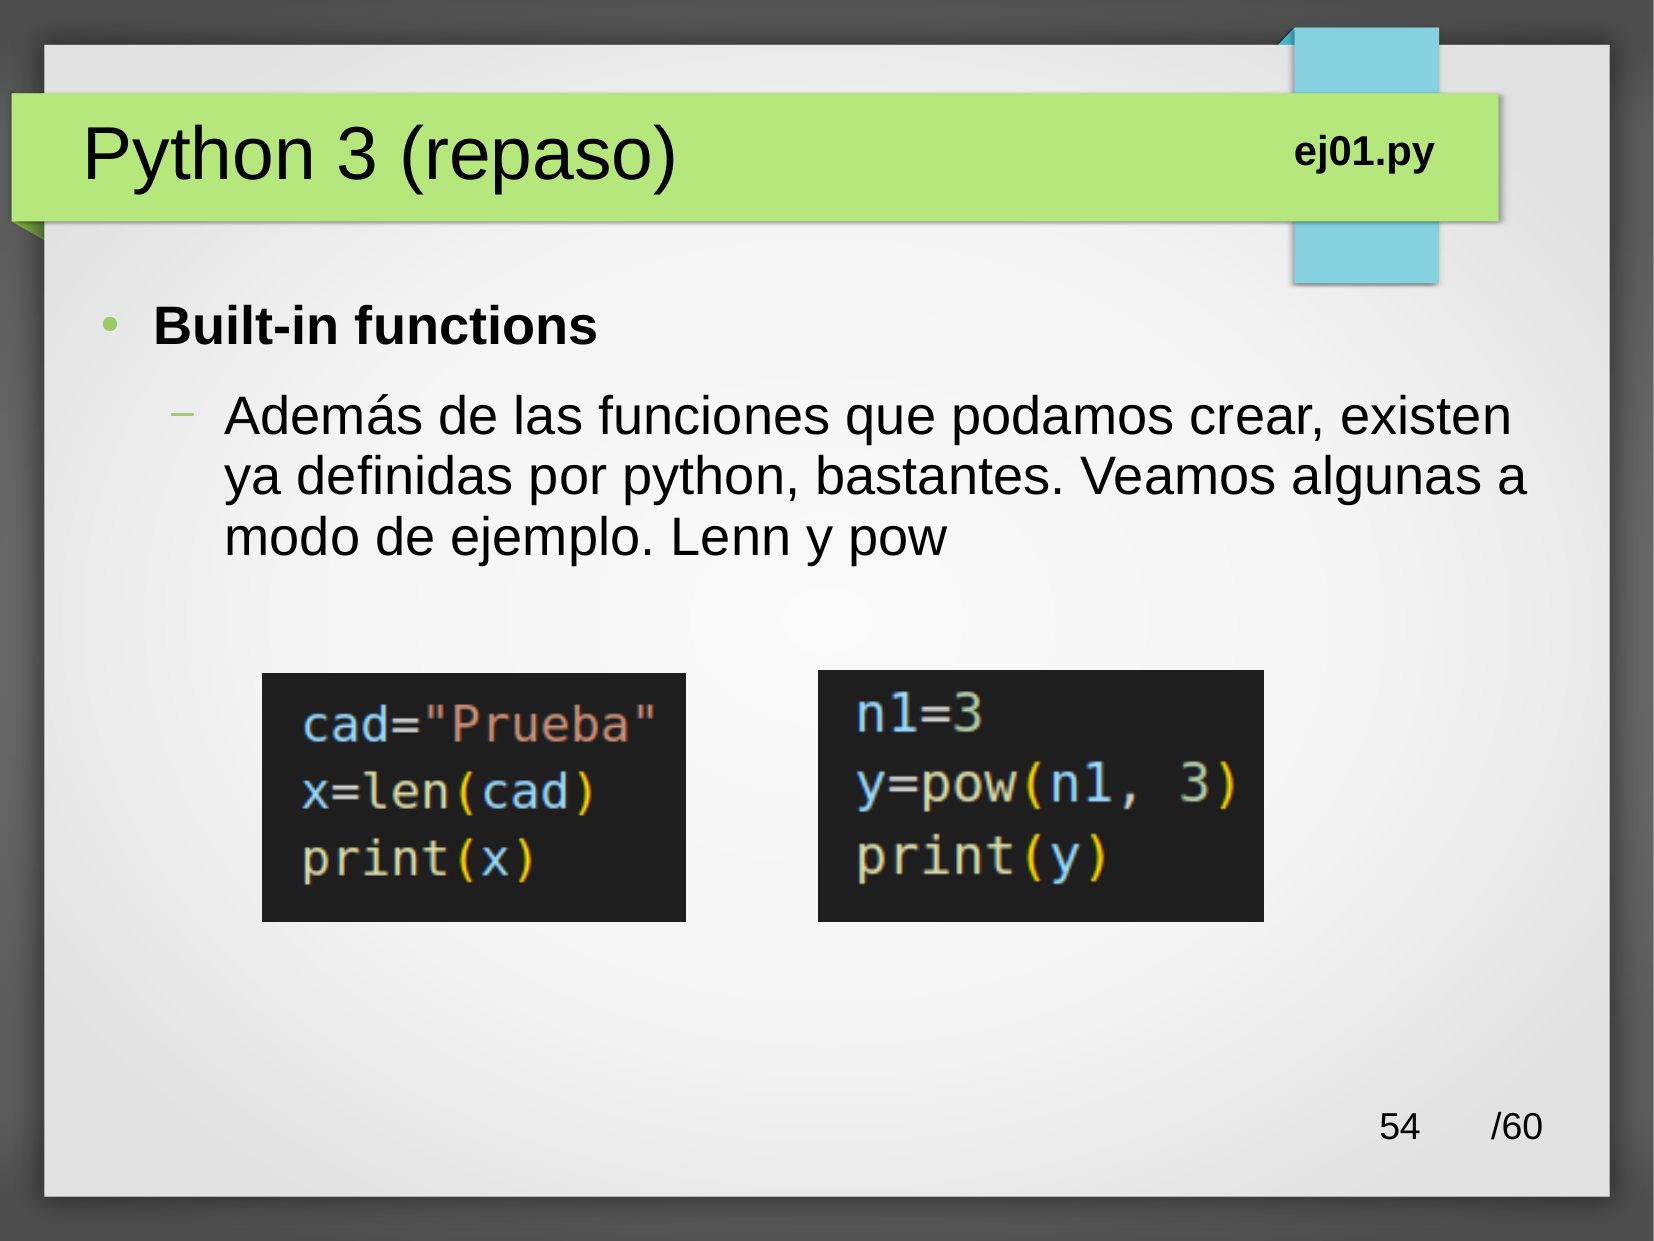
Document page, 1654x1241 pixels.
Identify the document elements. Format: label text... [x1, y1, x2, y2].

title Python 3 (repaso) [82, 94, 1264, 213]
text_box ej01.py [1279, 120, 1465, 229]
list Built-in functions Además de las funciones que podamos crear, existen ya definidas por python, bastantes. Veamos algunas a modo de ejemplo. Lenn y pow [82, 295, 1571, 1015]
text_box <número> [1364, 1098, 1476, 1169]
picture [0, 0, 1654, 1241]
text_box /60 [1476, 1098, 1644, 1169]
